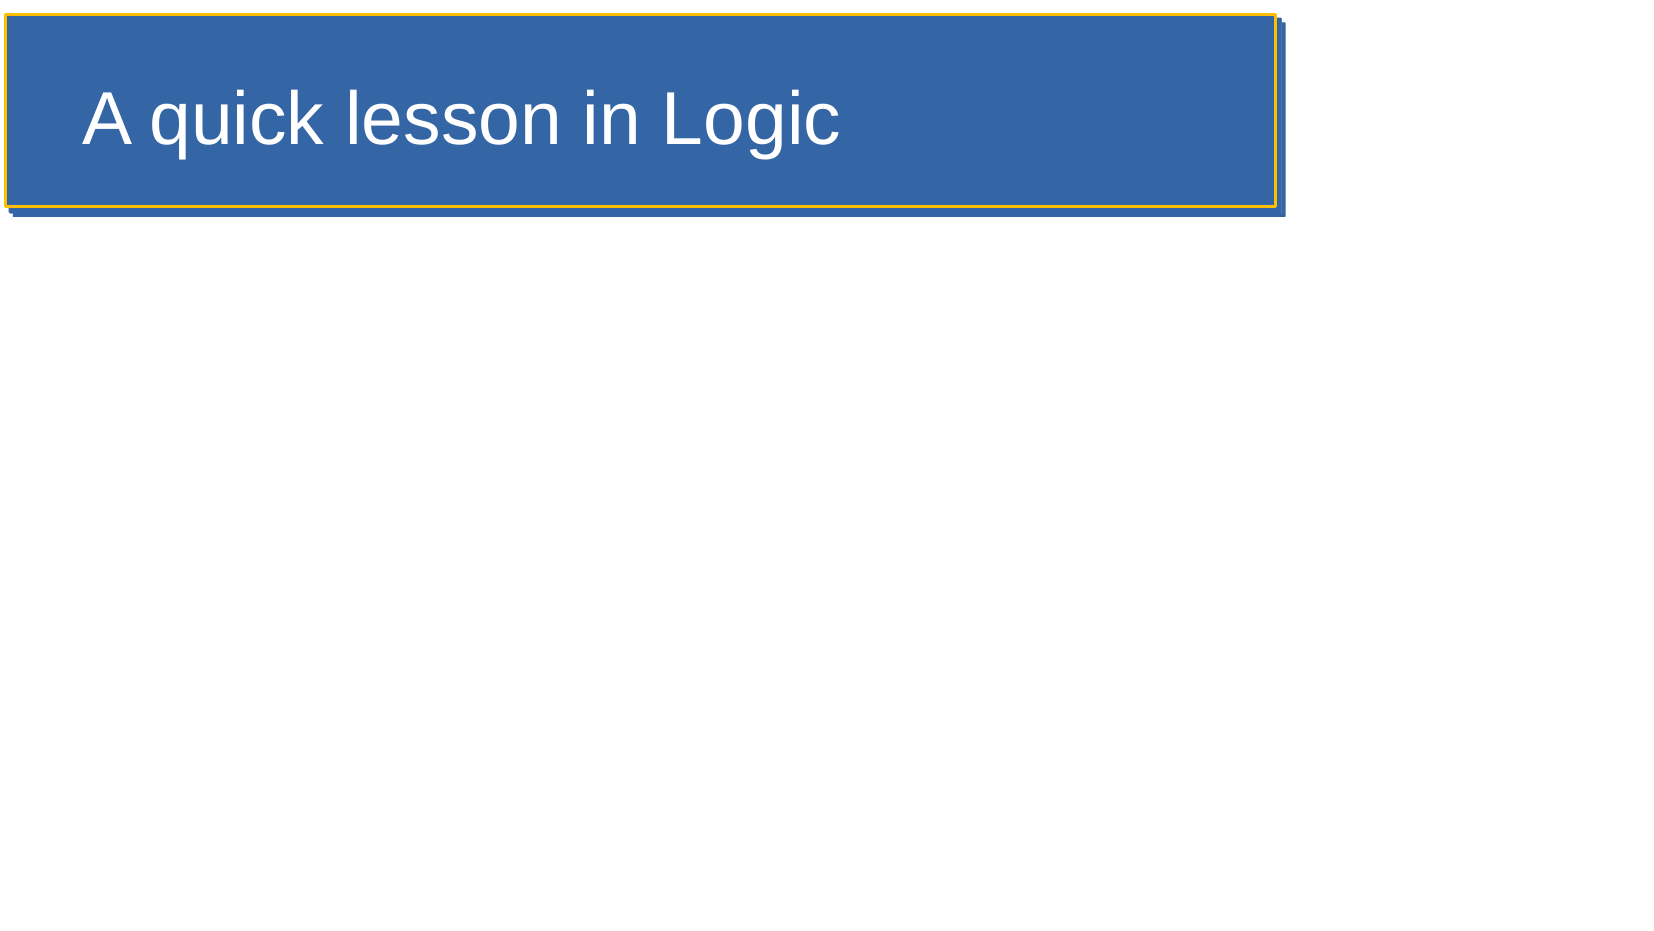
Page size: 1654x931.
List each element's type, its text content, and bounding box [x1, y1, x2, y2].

title A quick lesson in Logic [82, 44, 1235, 192]
